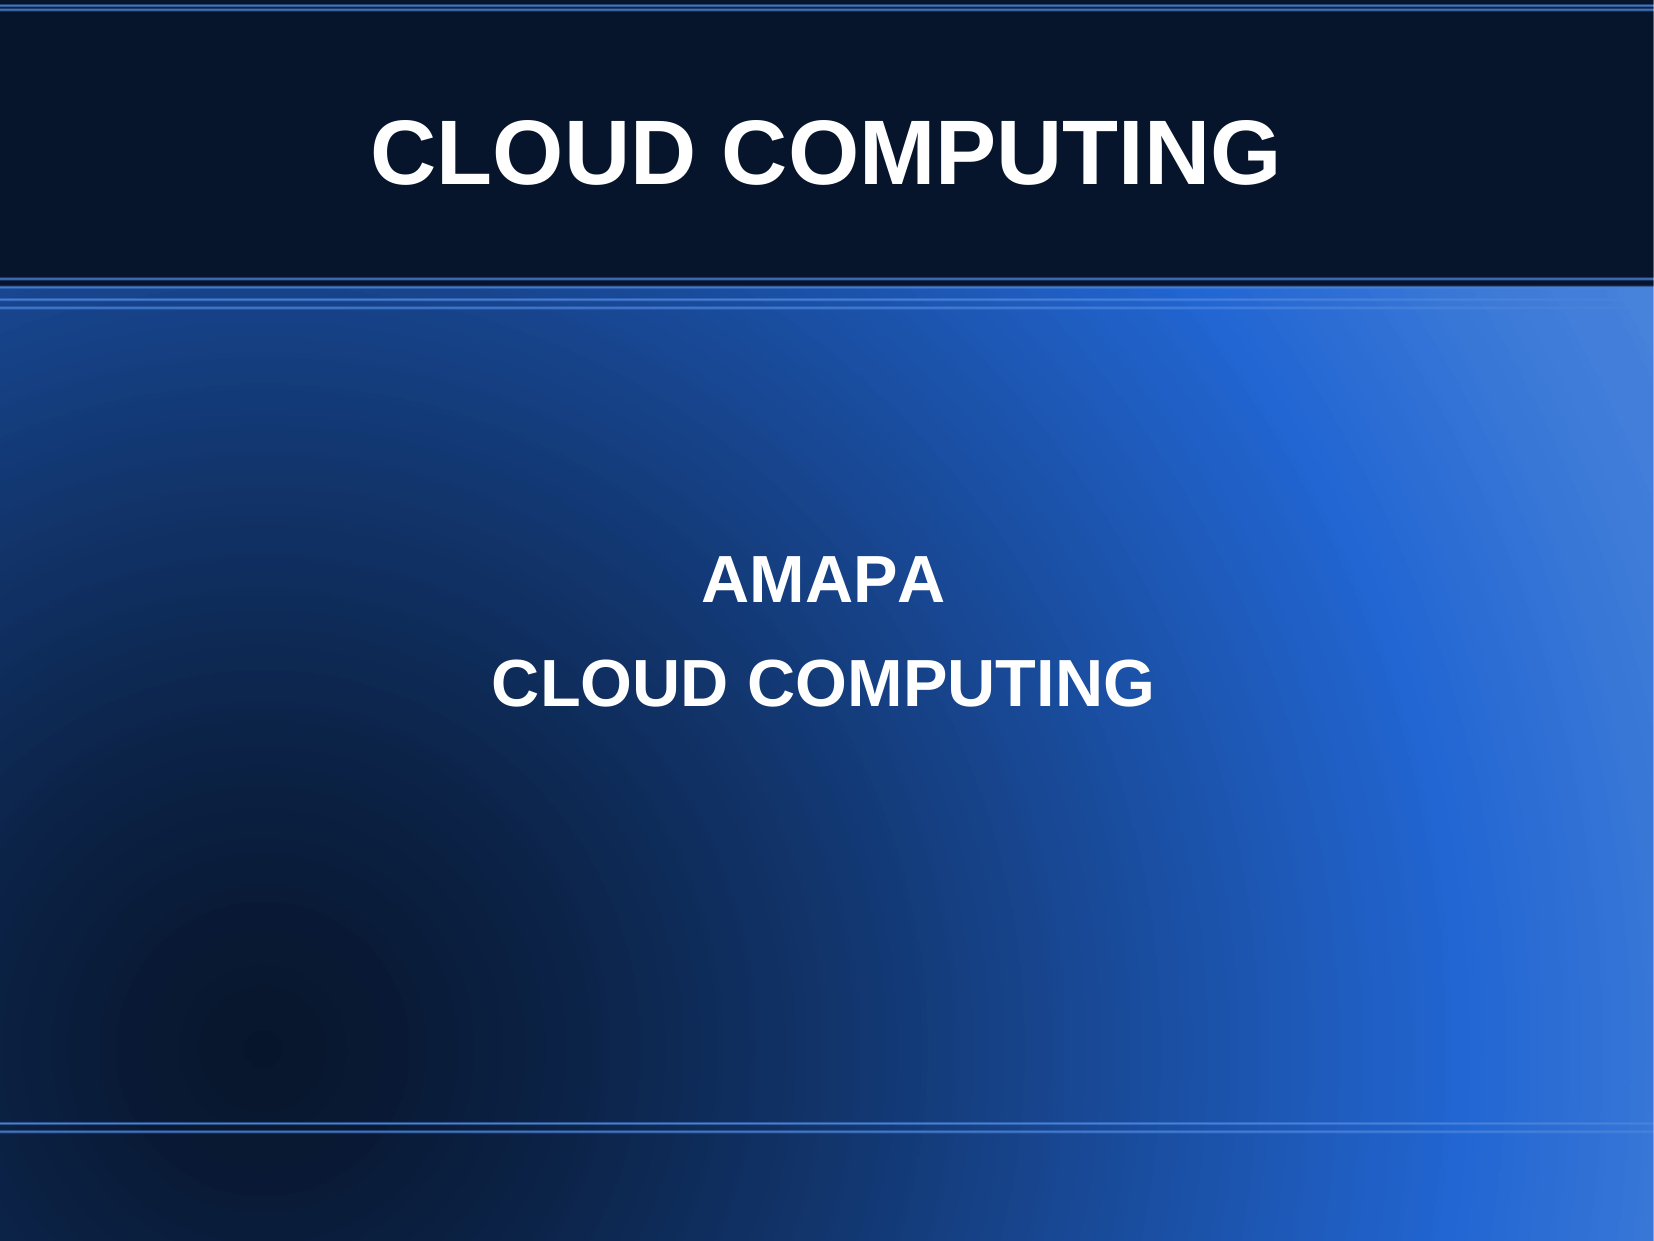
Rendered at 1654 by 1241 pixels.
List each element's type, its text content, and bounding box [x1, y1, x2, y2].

list AMAPA CLOUD COMPUTING [82, 333, 1565, 1152]
title CLOUD COMPUTING [82, 49, 1571, 257]
picture [0, 0, 1654, 1241]
